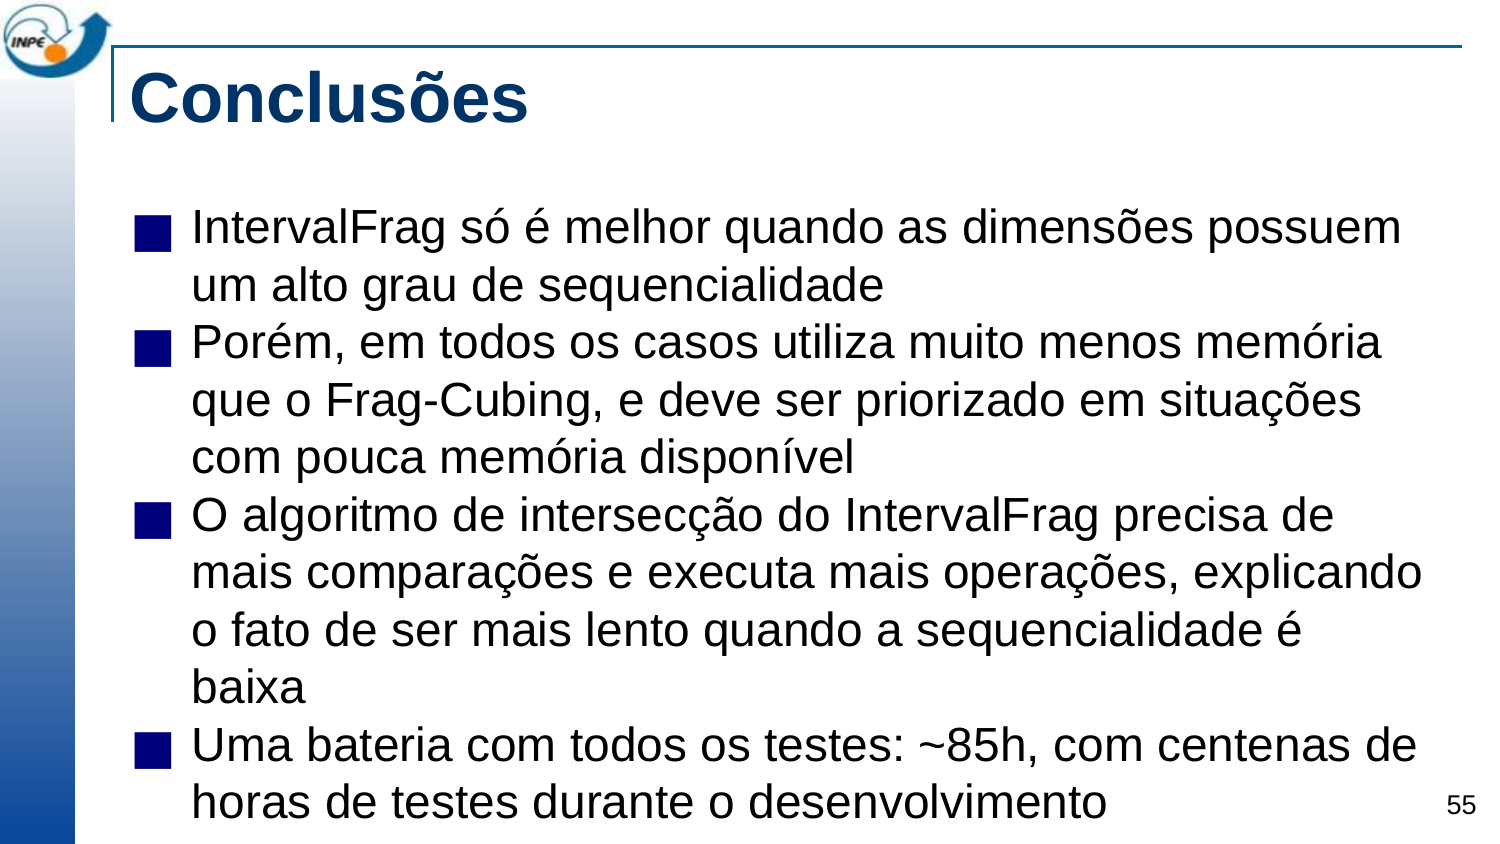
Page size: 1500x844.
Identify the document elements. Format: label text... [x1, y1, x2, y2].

slide_number <number> [1403, 779, 1494, 844]
list IntervalFrag só é melhor quando as dimensões possuem um alto grau de sequencialidade Porém, em todos os casos utiliza muito menos memória que o Frag-Cubing, e deve ser priorizado em situações com pouca memória disponível O algoritmo de intersecção do IntervalFrag precisa de mais comparações e executa mais operações, explicando o fato de ser mais lento quando a sequencialidade é baixa Uma bateria com todos os testes: ~85h, com centenas de horas de testes durante o desenvolvimento [99, 187, 1450, 769]
picture [0, 0, 113, 79]
title Conclusões [112, 46, 1450, 141]
